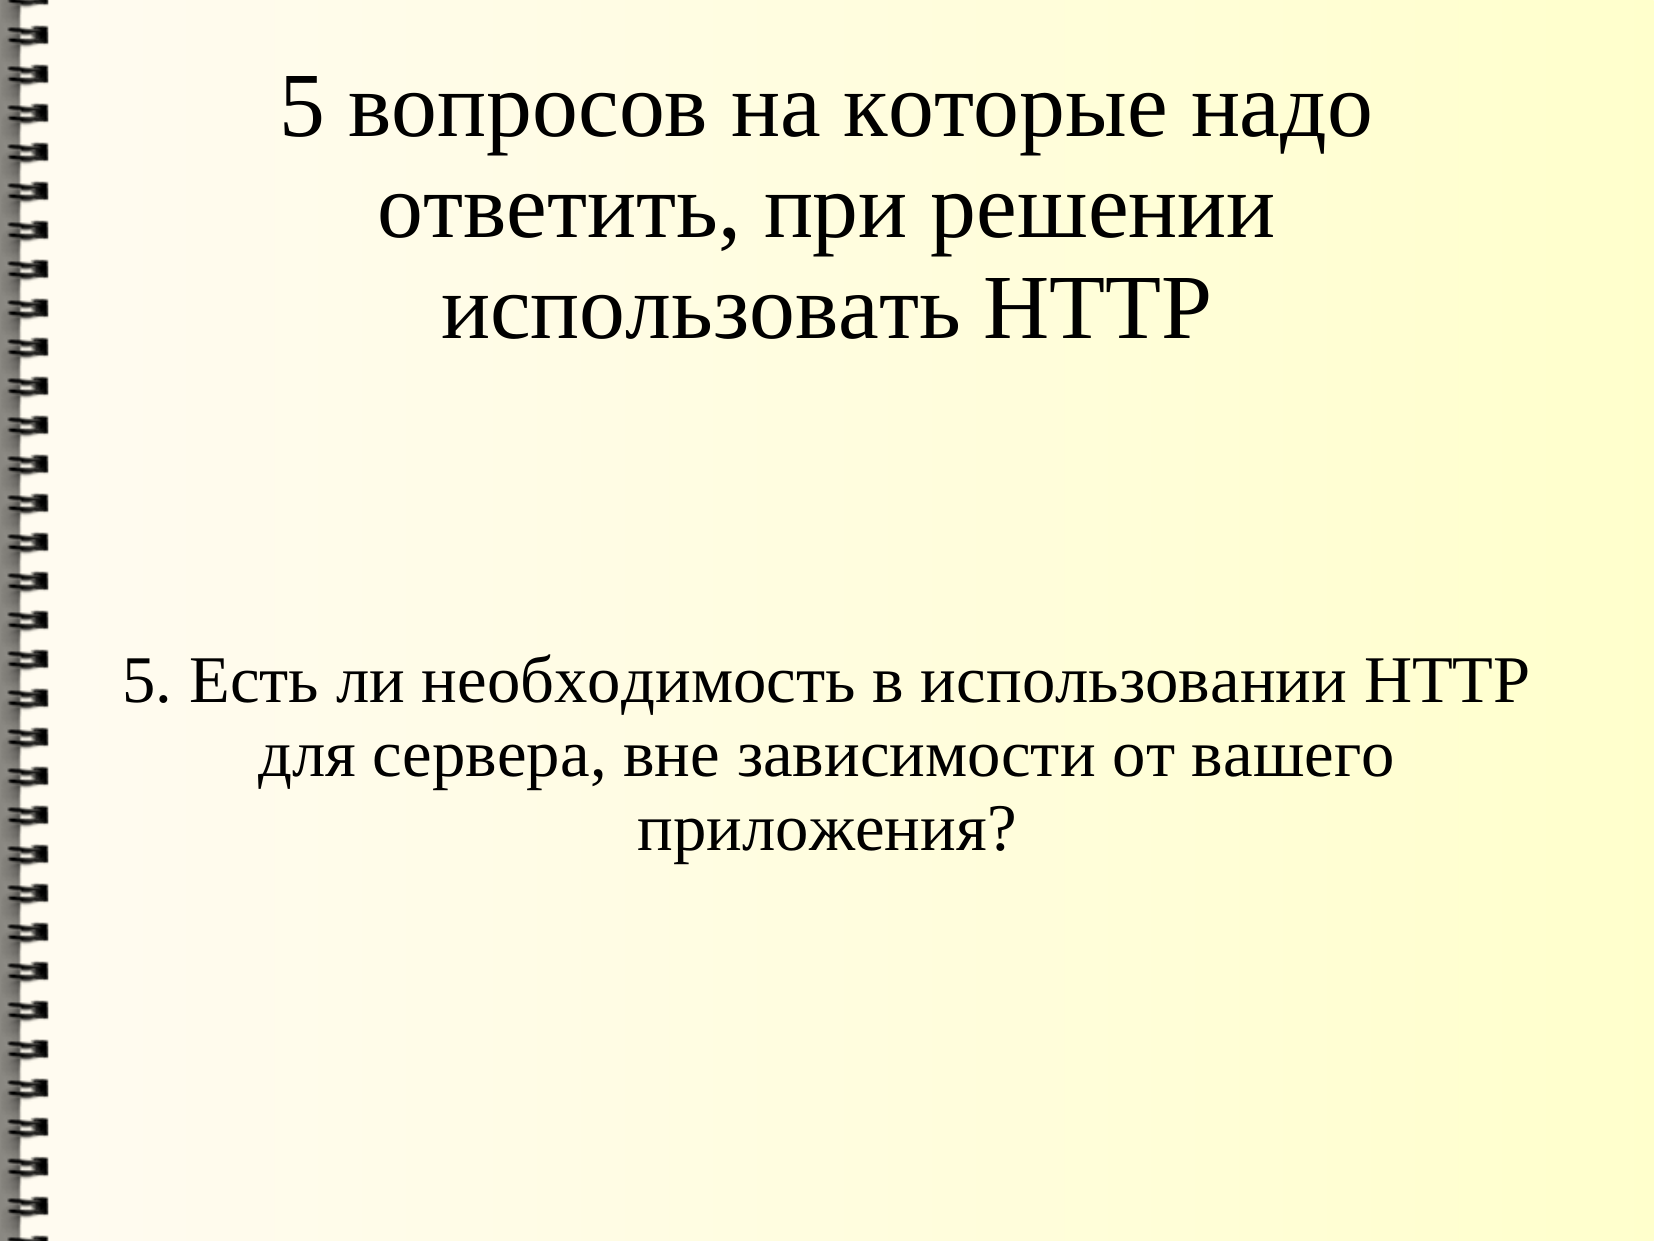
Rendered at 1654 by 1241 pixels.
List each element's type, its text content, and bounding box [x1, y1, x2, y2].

title 5 вопросов на которые надо ответить, при решении использовать HTTP [121, 54, 1534, 344]
picture [0, 0, 1654, 1241]
subtitle 5. Есть ли необходимость в использовании HTTP для сервера, вне зависимости от вашего приложения? [121, 344, 1534, 1164]
